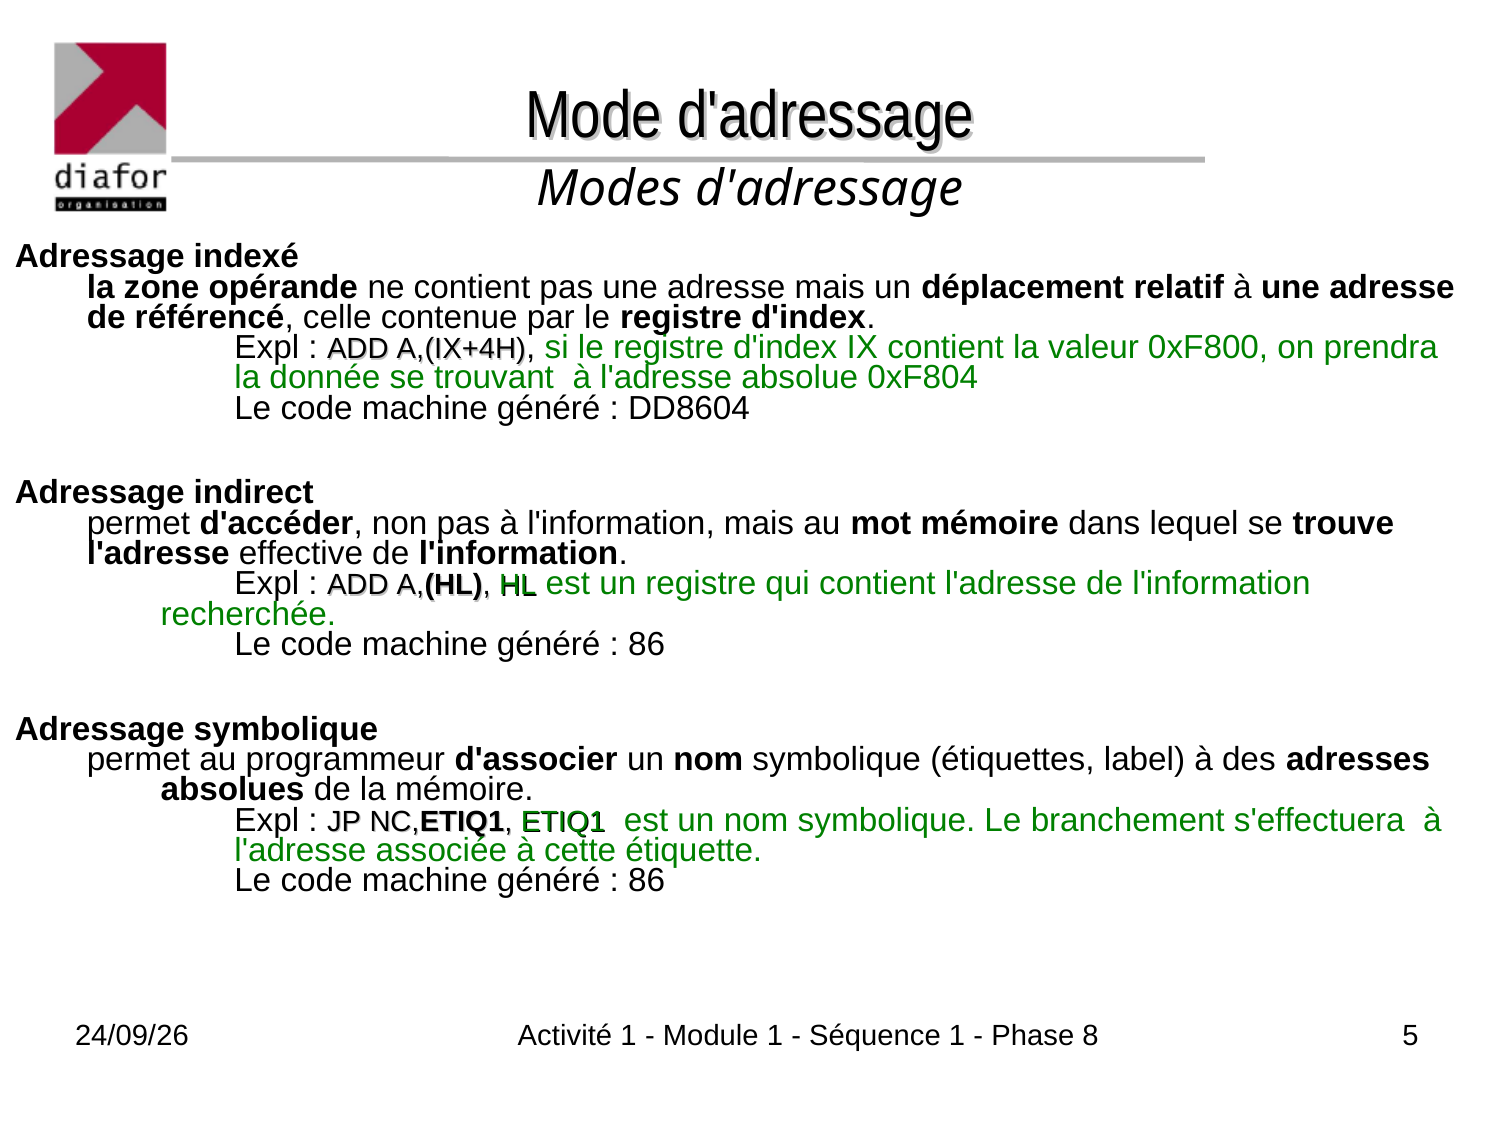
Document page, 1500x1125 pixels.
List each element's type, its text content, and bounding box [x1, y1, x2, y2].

text_box Adressage indexé la zone opérande ne contient pas une adresse mais un déplacement relatif à une adresse de référencé, celle contenue par le registre d'index. Expl : ADD A,(IX+4H), si le registre d'index IX contient la valeur 0xF800, on prendra la donnée se trouvant à l'adresse absolue 0xF804 Le code machine généré : DD8604 [0, 236, 1500, 433]
title Mode d'adressage Modes d'adressage [75, 45, 1426, 236]
text_box Adressage symbolique permet au programmeur d'associer un nom symbolique (étiquettes, label) à des adresses absolues de la mémoire. Expl : JP NC,ETIQ1, ETIQ1 est un nom symbolique. Le branchement s'effectuera à l'adresse associée à cette étiquette. Le code machine généré : 86 [0, 708, 1500, 906]
picture [53, 42, 168, 213]
text_box Adressage indirect permet d'accéder, non pas à l'information, mais au mot mémoire dans lequel se trouve l'adresse effective de l'information. Expl : ADD A,(HL), HL est un registre qui contient l'adresse de l'information recherchée. Le code machine généré : 86 [0, 472, 1500, 670]
